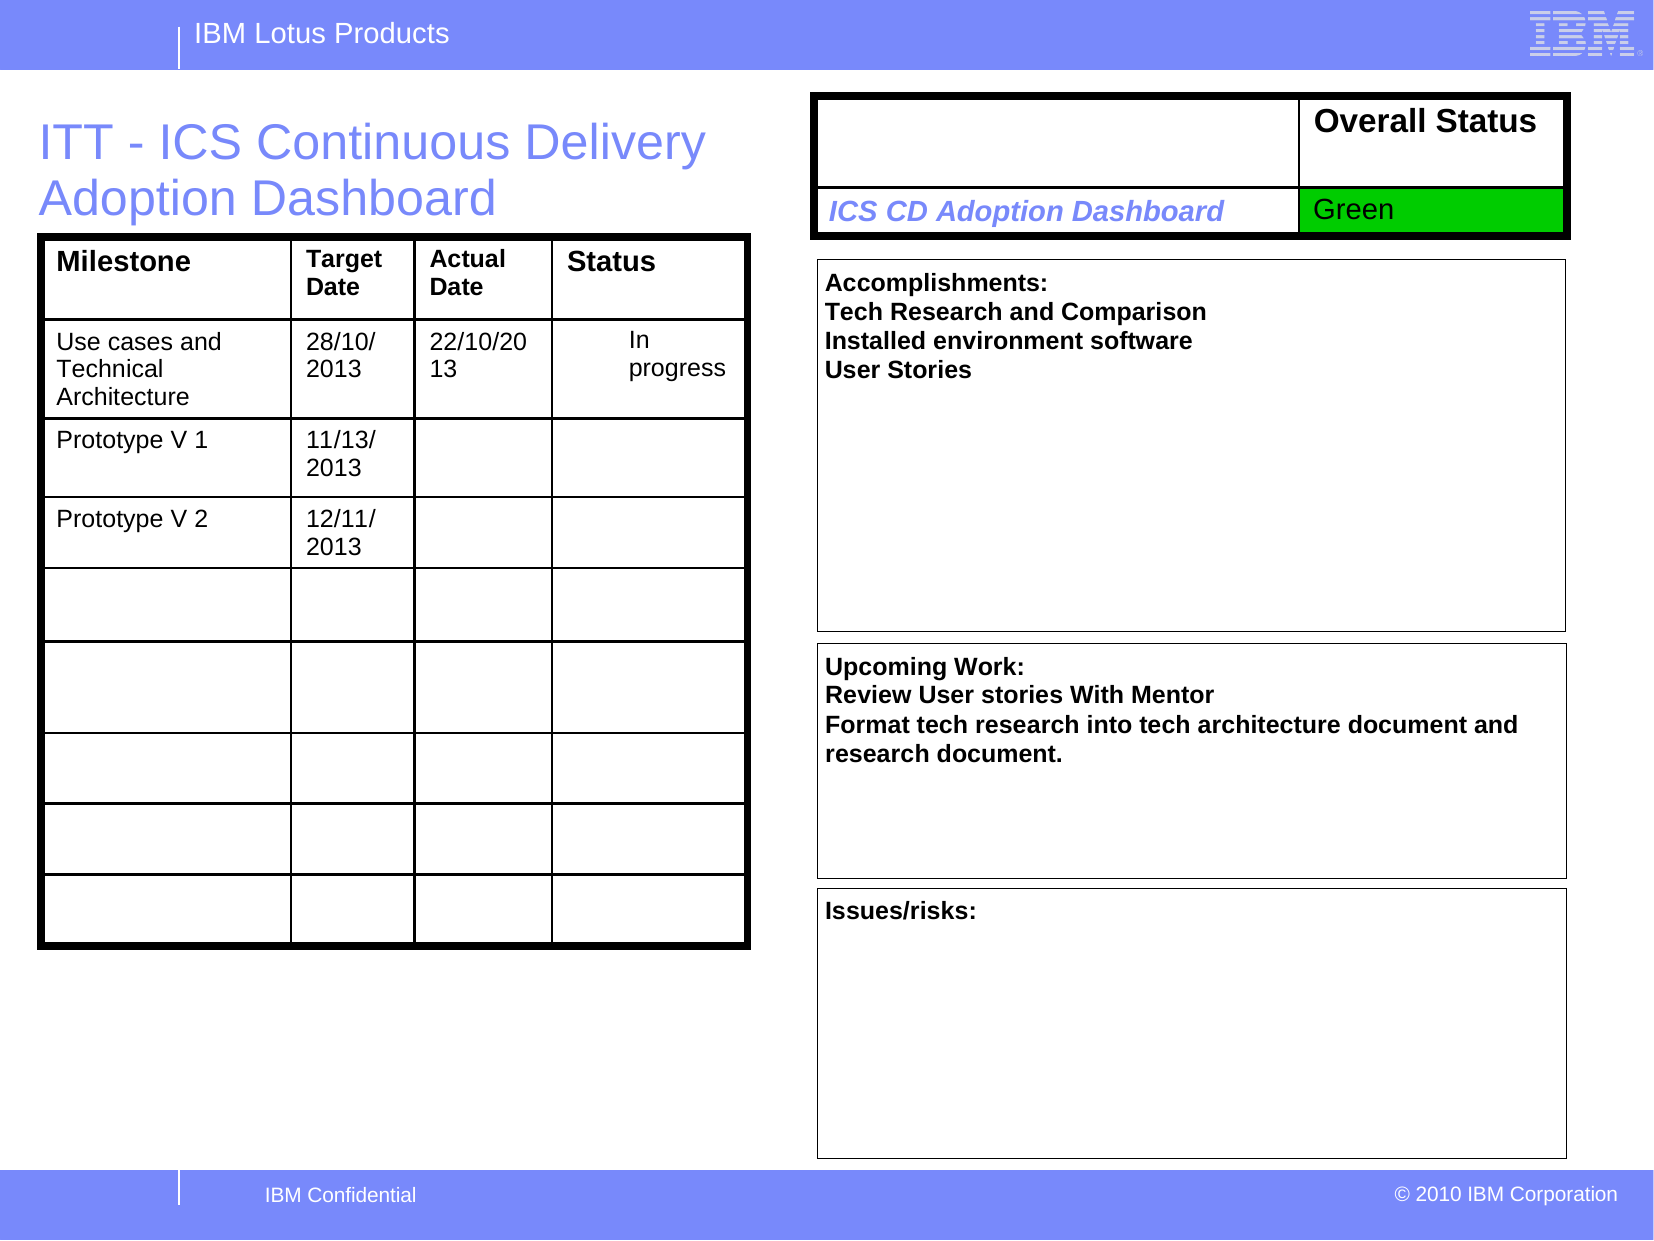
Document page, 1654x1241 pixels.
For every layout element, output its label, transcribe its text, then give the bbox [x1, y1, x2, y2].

table_cell [292, 643, 413, 732]
table_cell [416, 805, 551, 873]
picture [1530, 11, 1643, 56]
table_cell [553, 643, 744, 732]
text_box Accomplishments: Tech Research and Comparison Installed environment software User Stories [817, 259, 1566, 632]
table_cell [45, 569, 290, 640]
table_cell [45, 876, 290, 942]
table_cell [292, 876, 413, 942]
table_cell [45, 643, 290, 732]
table_cell [292, 805, 413, 873]
table_cell 11/13/ 2013 [292, 420, 413, 496]
text_box Upcoming Work: Review User stories With Mentor Format tech research into tech architecture document and research document. [817, 643, 1567, 879]
table_cell [553, 876, 744, 942]
table_cell [45, 734, 290, 802]
table_header Status [553, 241, 744, 318]
table_cell [292, 734, 413, 802]
table_header Overall Status [1300, 100, 1563, 186]
table_cell [416, 643, 551, 732]
table_cell [553, 734, 744, 802]
table_cell [553, 420, 744, 496]
text_box Issues/risks: [817, 888, 1567, 1159]
table_cell [416, 420, 551, 496]
table_cell [416, 569, 551, 640]
table_cell [292, 569, 413, 640]
table_cell ICS CD Adoption Dashboard [818, 189, 1298, 232]
table_header Target Date [292, 241, 413, 318]
table_cell [416, 876, 551, 942]
table_cell [416, 498, 551, 567]
table_cell 22/10/2013 [416, 321, 551, 417]
table_cell Use cases and Technical Architecture [45, 321, 290, 417]
table_cell In progress [553, 321, 744, 417]
table_cell 12/11/ 2013 [292, 498, 413, 567]
table_cell Prototype V 1 [45, 420, 290, 496]
table_cell [45, 805, 290, 873]
table_cell Prototype V 2 [45, 498, 290, 567]
table_cell Green [1300, 189, 1563, 232]
table_cell [553, 569, 744, 640]
table_cell 28/10/ 2013 [292, 321, 413, 417]
table_cell [553, 498, 744, 567]
table_header Milestone [45, 241, 290, 318]
table_header Actual Date [416, 241, 551, 318]
table_cell [553, 805, 744, 873]
table_header [818, 100, 1298, 186]
text_box ITT - ICS Continuous Delivery Adoption Dashboard [23, 106, 750, 198]
table_cell [416, 734, 551, 802]
